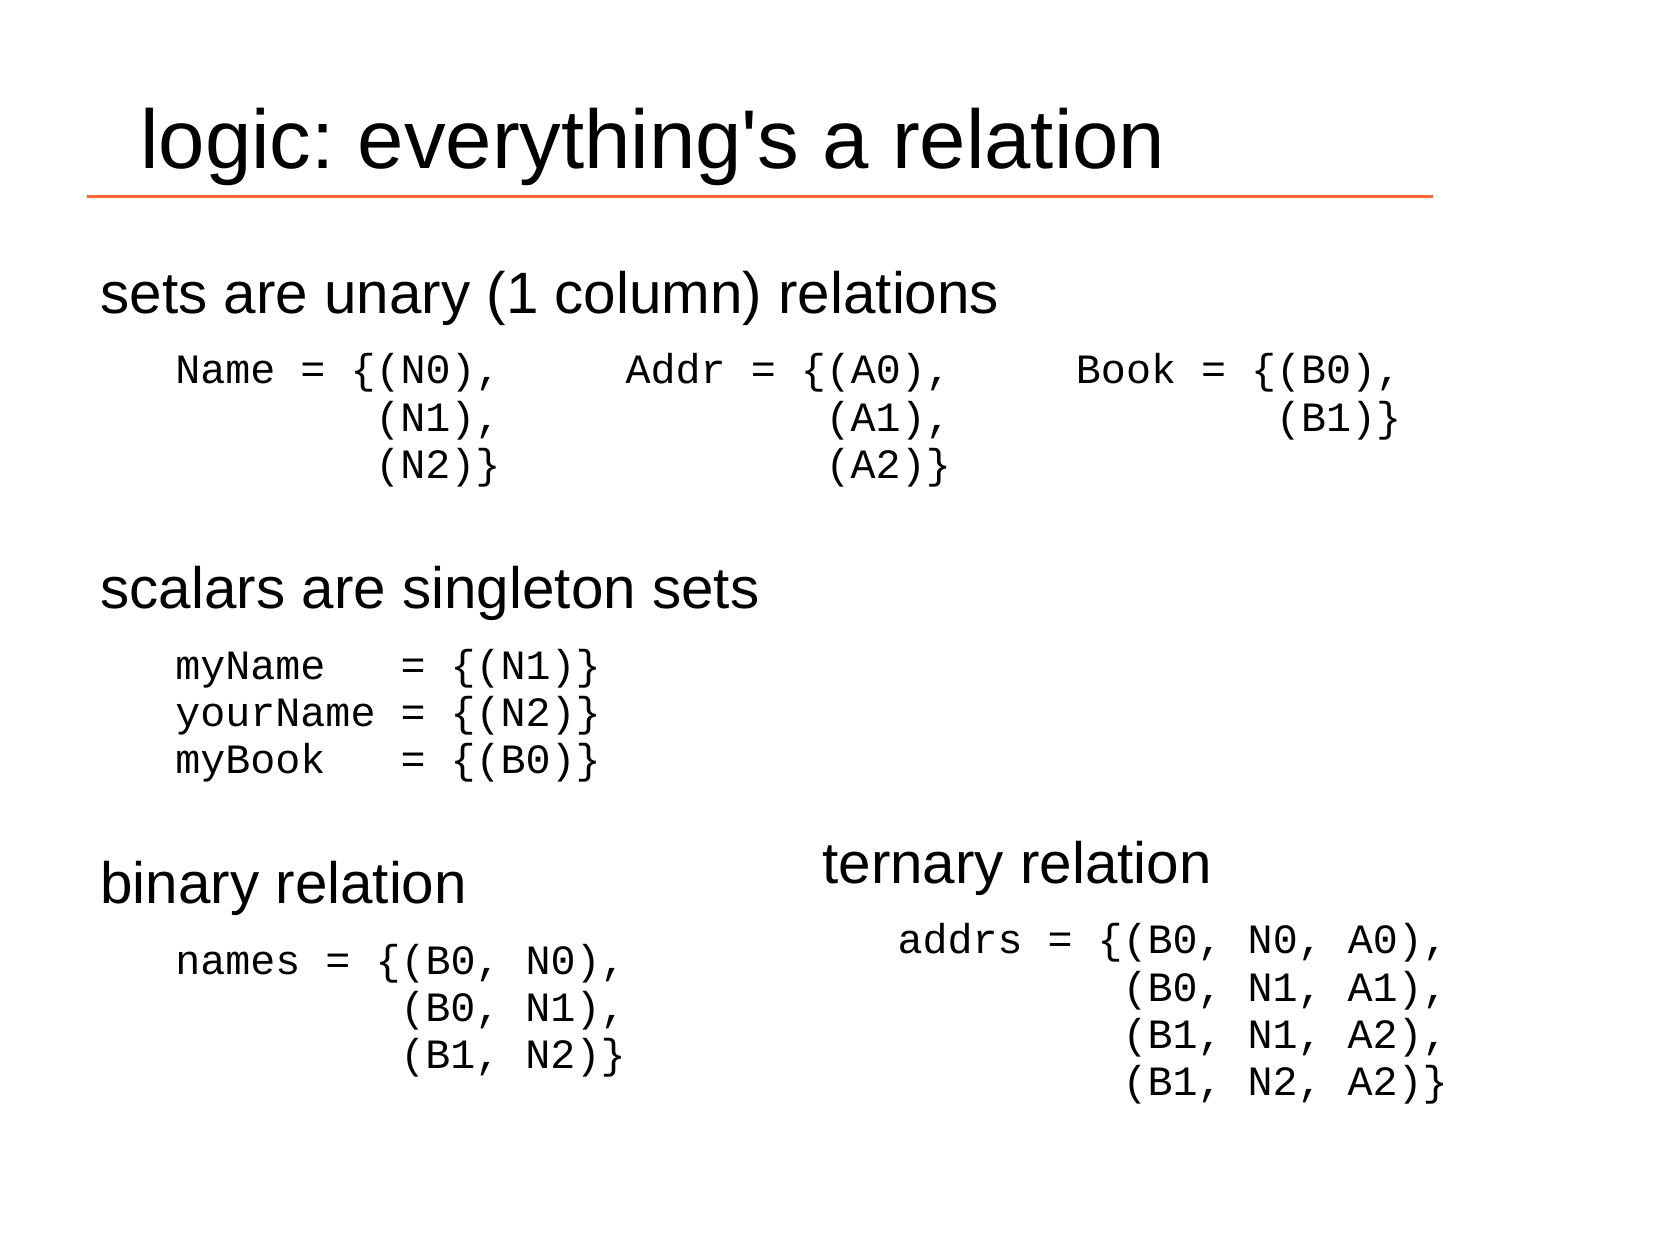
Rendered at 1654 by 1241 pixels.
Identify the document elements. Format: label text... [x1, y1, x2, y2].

list ternary relation addrs = {(B0, N0, A0), (B0, N1, A1), (B1, N1, A2), (B1, N2, A2)} [804, 830, 1525, 1102]
title logic: everything's a relation [140, 86, 1603, 192]
list sets are unary (1 column) relations Name = {(N0), Addr = {(A0), Book = {(B0), (N1), (A1), (B1)} (N2)} (A2)} scalars are singleton sets myName = {(N1)} yourName = {(N2)} myBook = {(B0)} binary relation names = {(B0, N0), (B0, N1), (B1, N2)} [82, 260, 1571, 1120]
